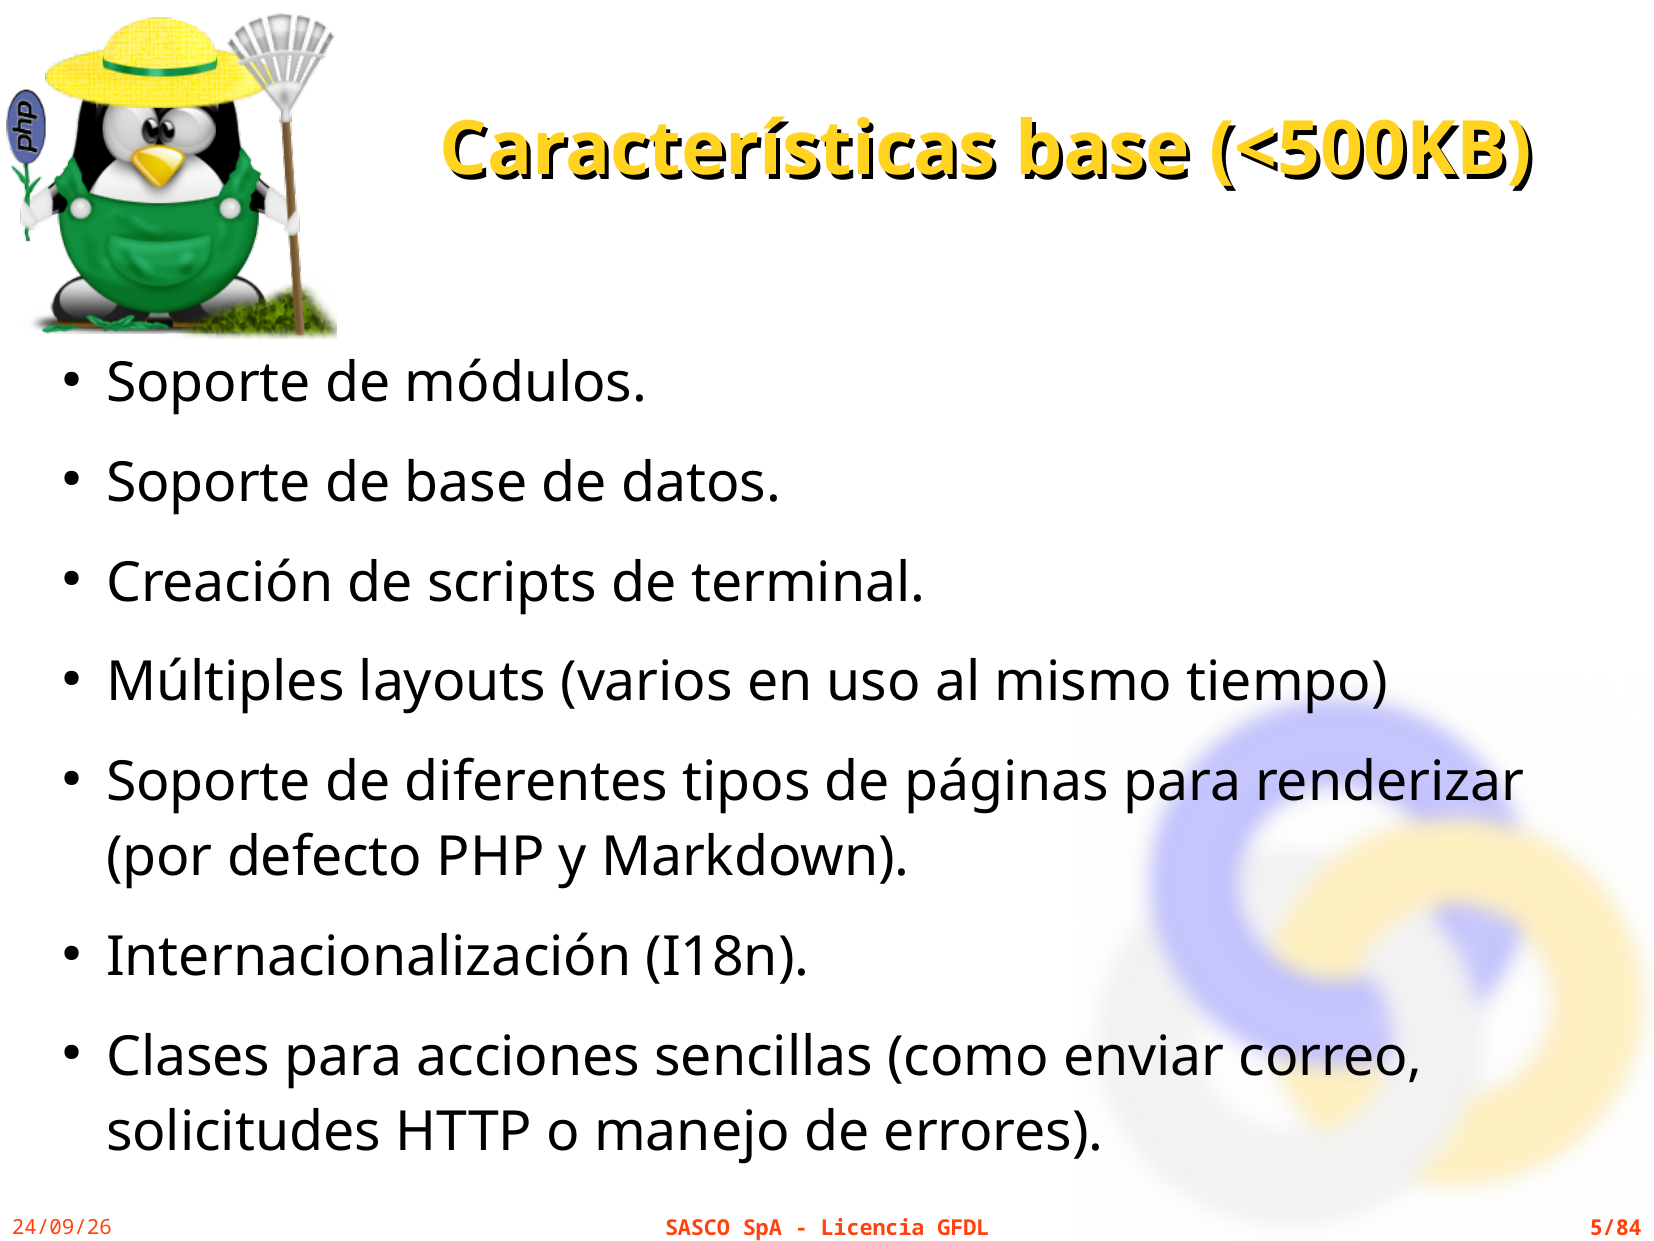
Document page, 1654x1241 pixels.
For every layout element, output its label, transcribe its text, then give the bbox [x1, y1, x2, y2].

picture [4, 5, 337, 339]
list Soporte de módulos. Soporte de base de datos. Creación de scripts de terminal. Múltiples layouts (varios en uso al mismo tiempo) Soporte de diferentes tipos de páginas para renderizar (por defecto PHP y Markdown). Internacionalización (I18n). Clases para acciones sencillas (como enviar correo, solicitudes HTTP o manejo de errores). [47, 342, 1607, 1170]
picture [1074, 657, 1654, 1241]
title Características base (<500KB) [366, 35, 1607, 257]
